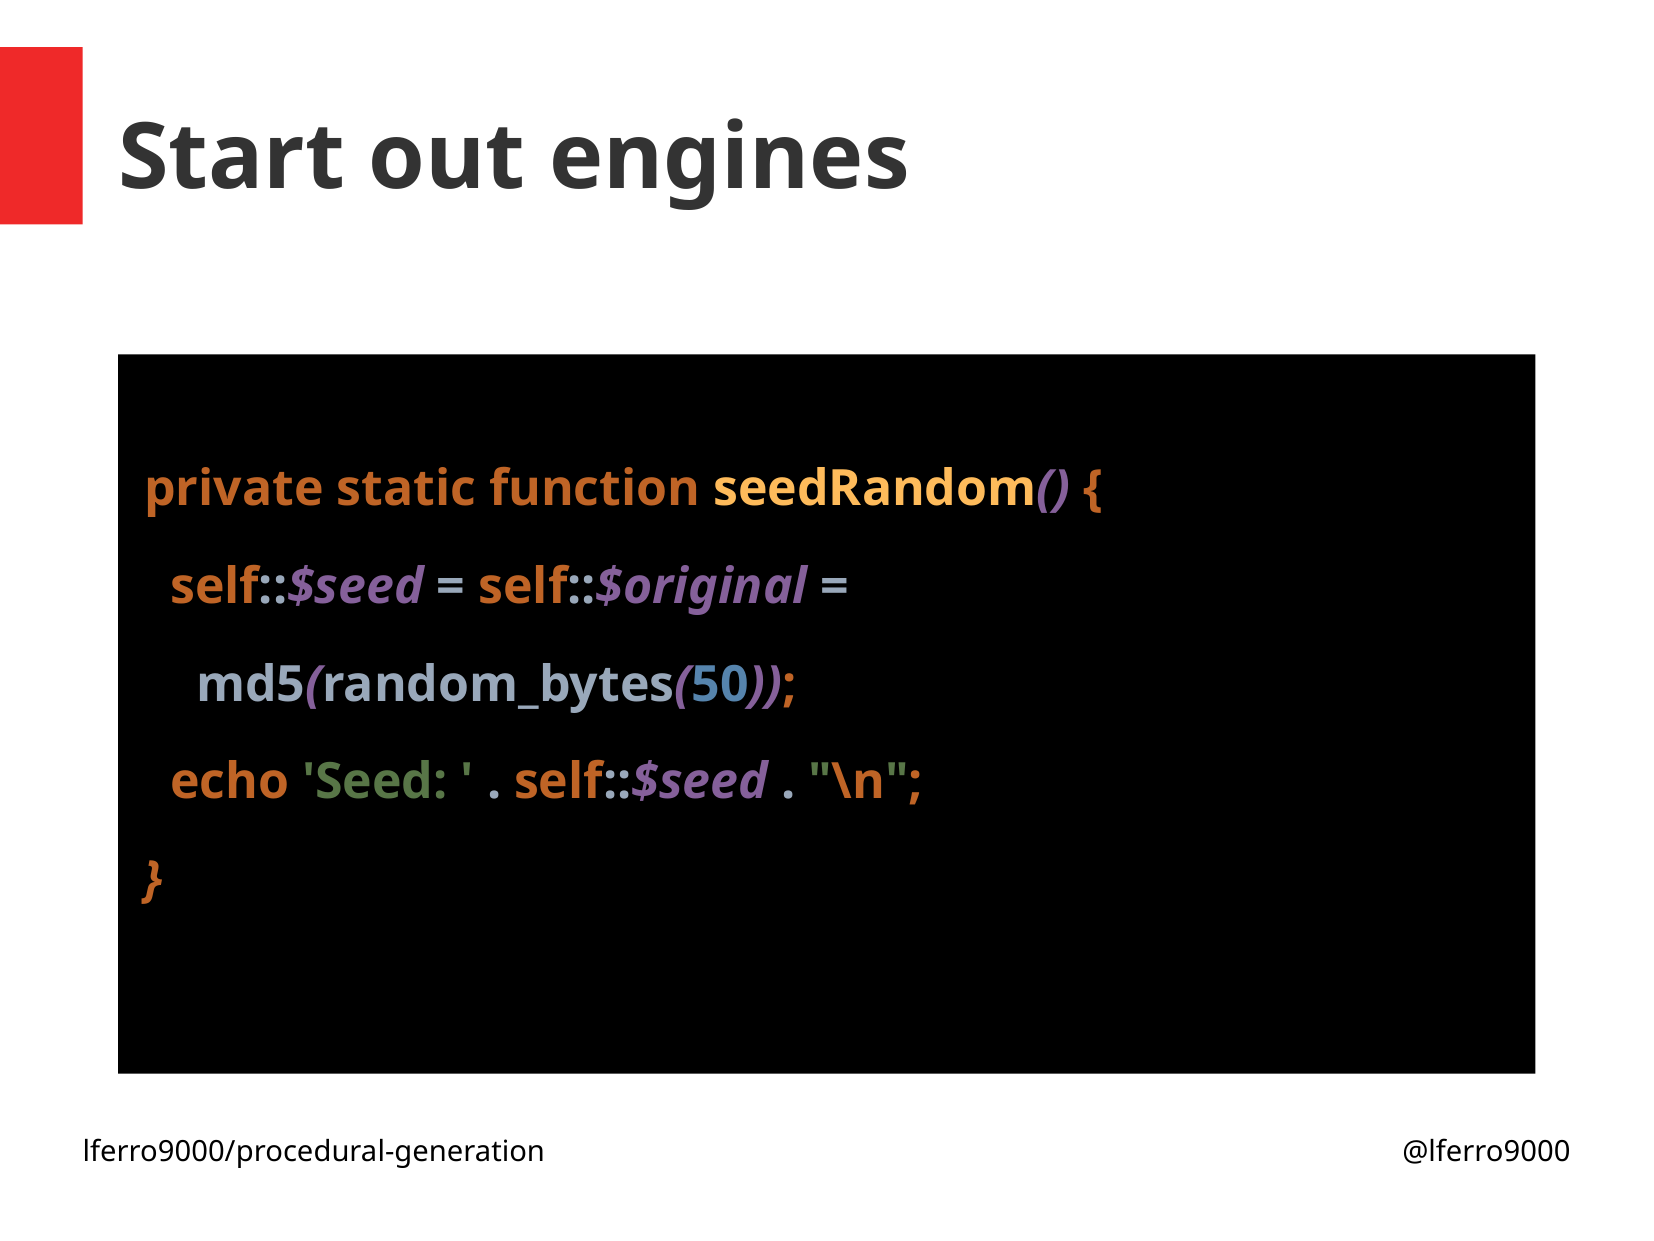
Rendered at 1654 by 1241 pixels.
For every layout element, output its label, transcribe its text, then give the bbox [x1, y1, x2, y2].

list private static function seedRandom() { self::$seed = self::$original = md5(random_bytes(50)); echo 'Seed: ' . self::$seed . "\n"; } [118, 354, 1536, 1074]
title Start out engines [118, 49, 1571, 257]
